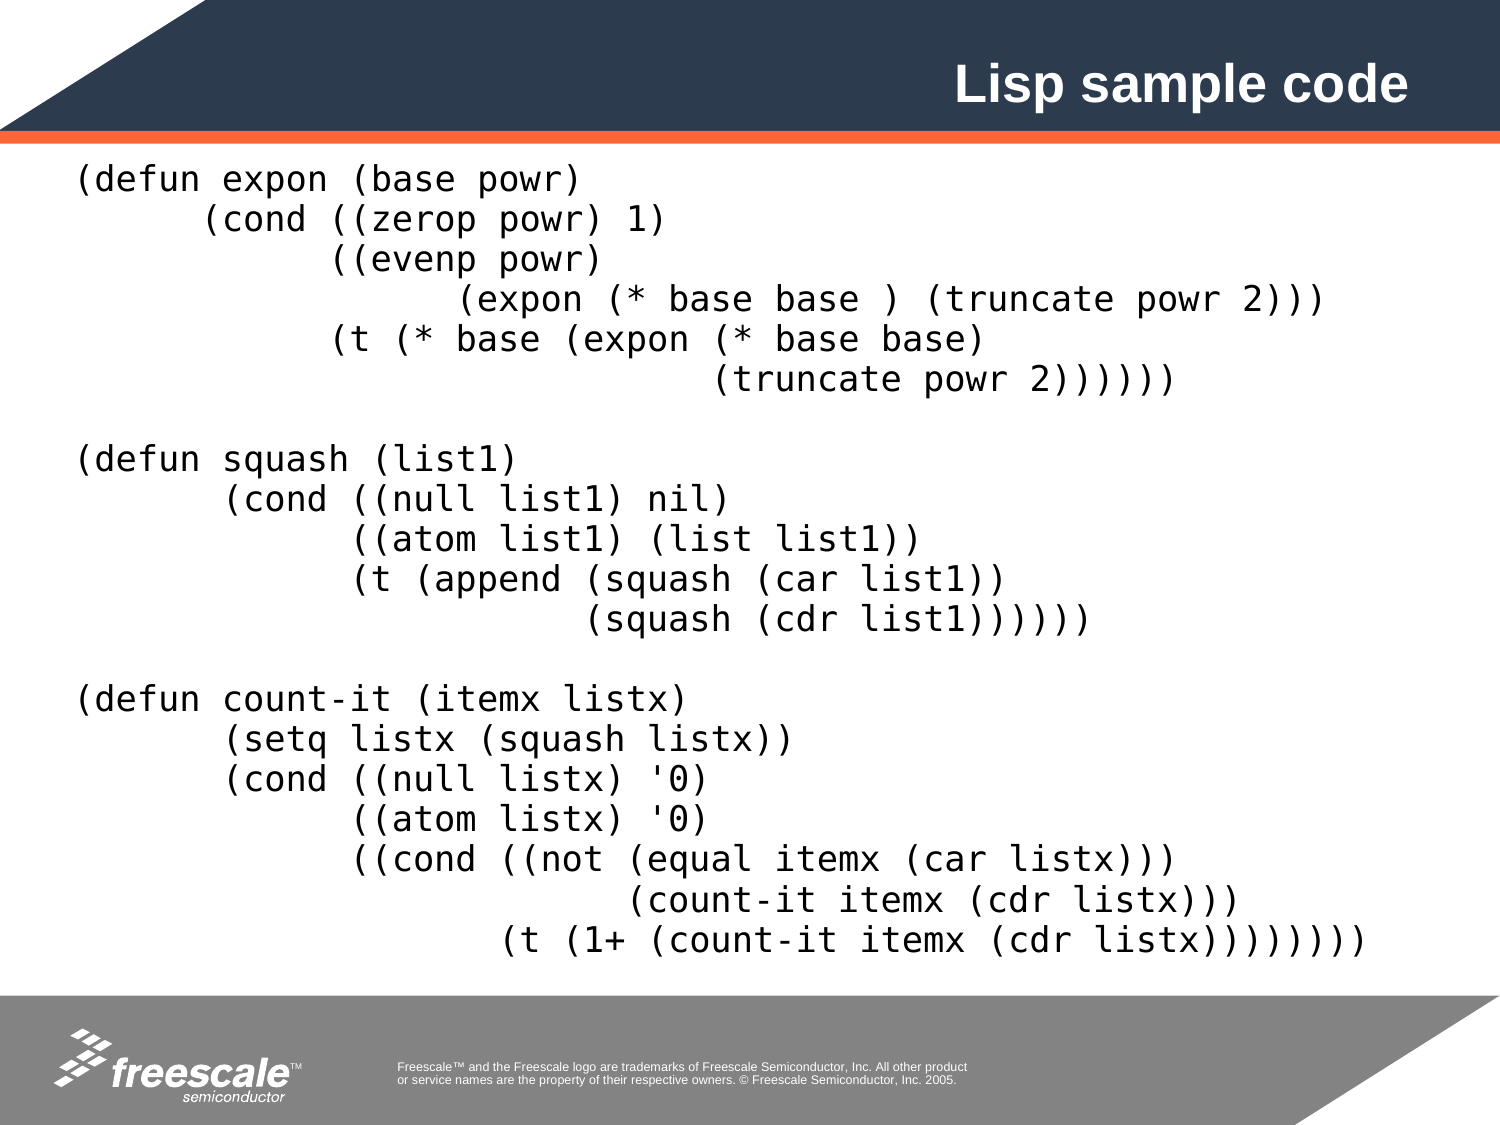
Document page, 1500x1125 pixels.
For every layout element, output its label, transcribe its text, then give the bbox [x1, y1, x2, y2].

title Lisp sample code [75, 27, 1426, 146]
text_box (defun expon (base powr) (cond ((zerop powr) 1) ((evenp powr) (expon (* base base ) (truncate powr 2))) (t (* base (expon (* base base) (truncate powr 2)))))) (defun squash (list1) (cond ((null list1) nil) ((atom list1) (list list1)) (t (append (squash (car list1)) (squash (cdr list1)))))) (defun count-it (itemx listx) (setq listx (squash listx)) (cond ((null listx) '0) ((atom listx) '0) ((cond ((not (equal itemx (car listx))) (count-it itemx (cdr listx))) (t (1+ (count-it itemx (cdr listx)))))))) [73, 158, 1431, 1001]
